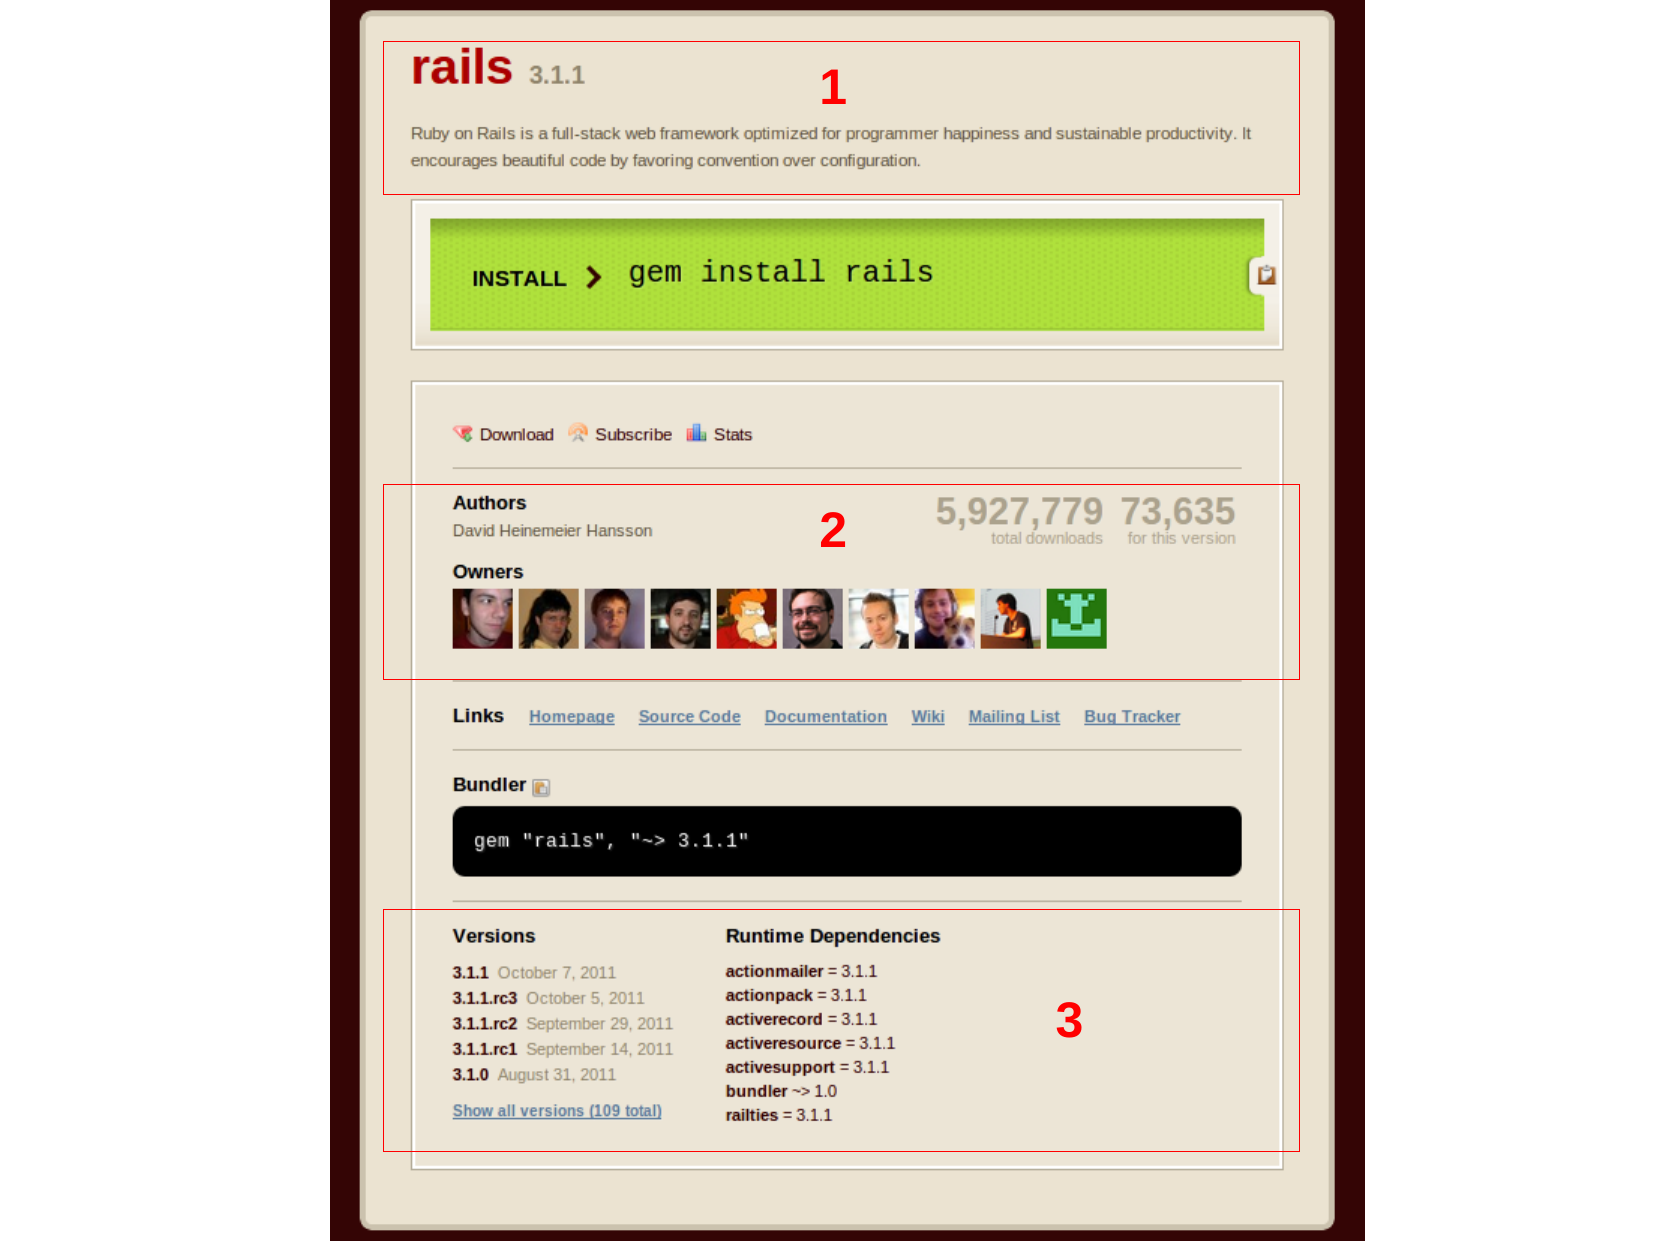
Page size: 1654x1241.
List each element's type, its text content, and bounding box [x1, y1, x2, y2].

text_box 2 [804, 495, 863, 566]
text_box [383, 41, 1300, 195]
text_box [383, 484, 1300, 680]
text_box [383, 909, 1300, 1152]
picture [330, 0, 1365, 1241]
text_box 1 [804, 52, 863, 123]
text_box 3 [1040, 985, 1099, 1056]
